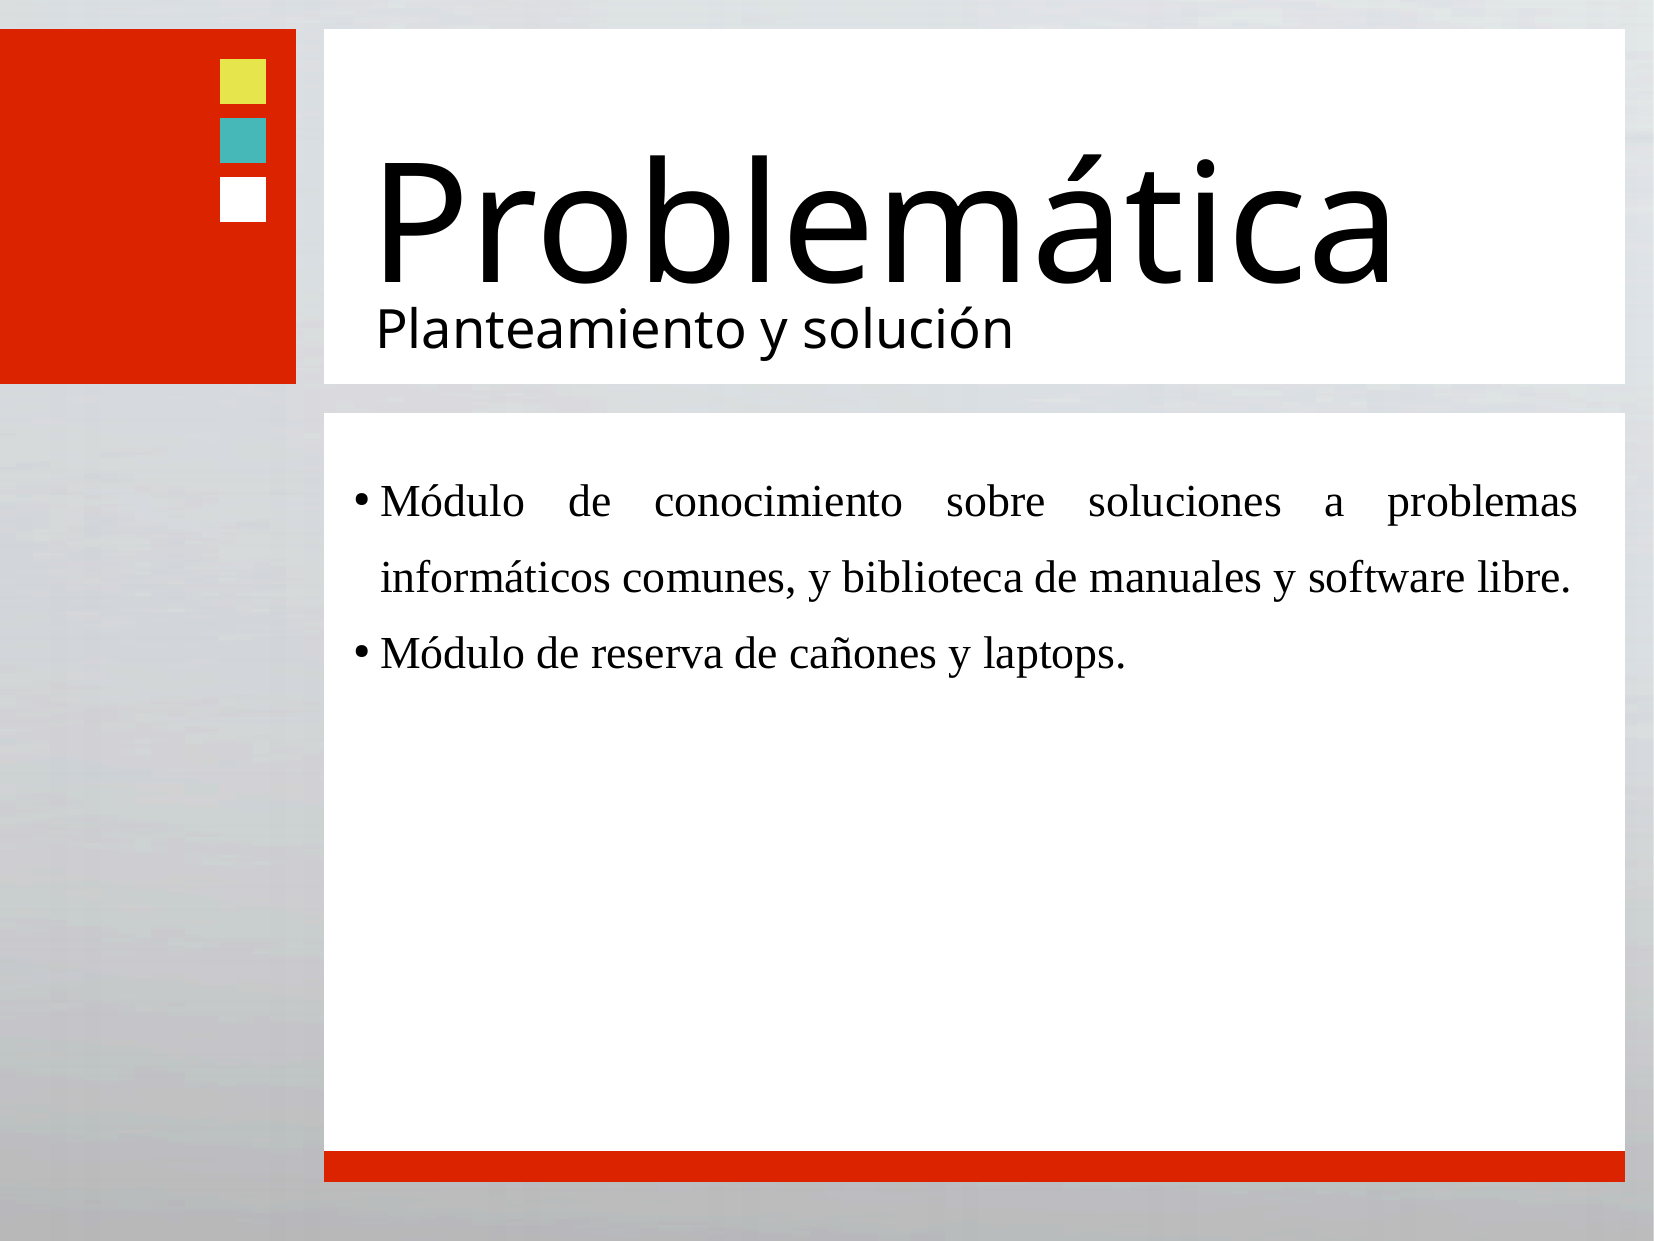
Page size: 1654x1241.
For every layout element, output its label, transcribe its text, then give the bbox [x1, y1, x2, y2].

text_box Módulo de conocimiento sobre soluciones a problemas informáticos comunes, y biblioteca de manuales y software libre. Módulo de reserva de cañones y laptops. [338, 442, 1595, 1142]
picture [0, 0, 1654, 1241]
text_box Planteamiento y solución [360, 283, 1049, 366]
text_box Problemática [354, 96, 1595, 313]
